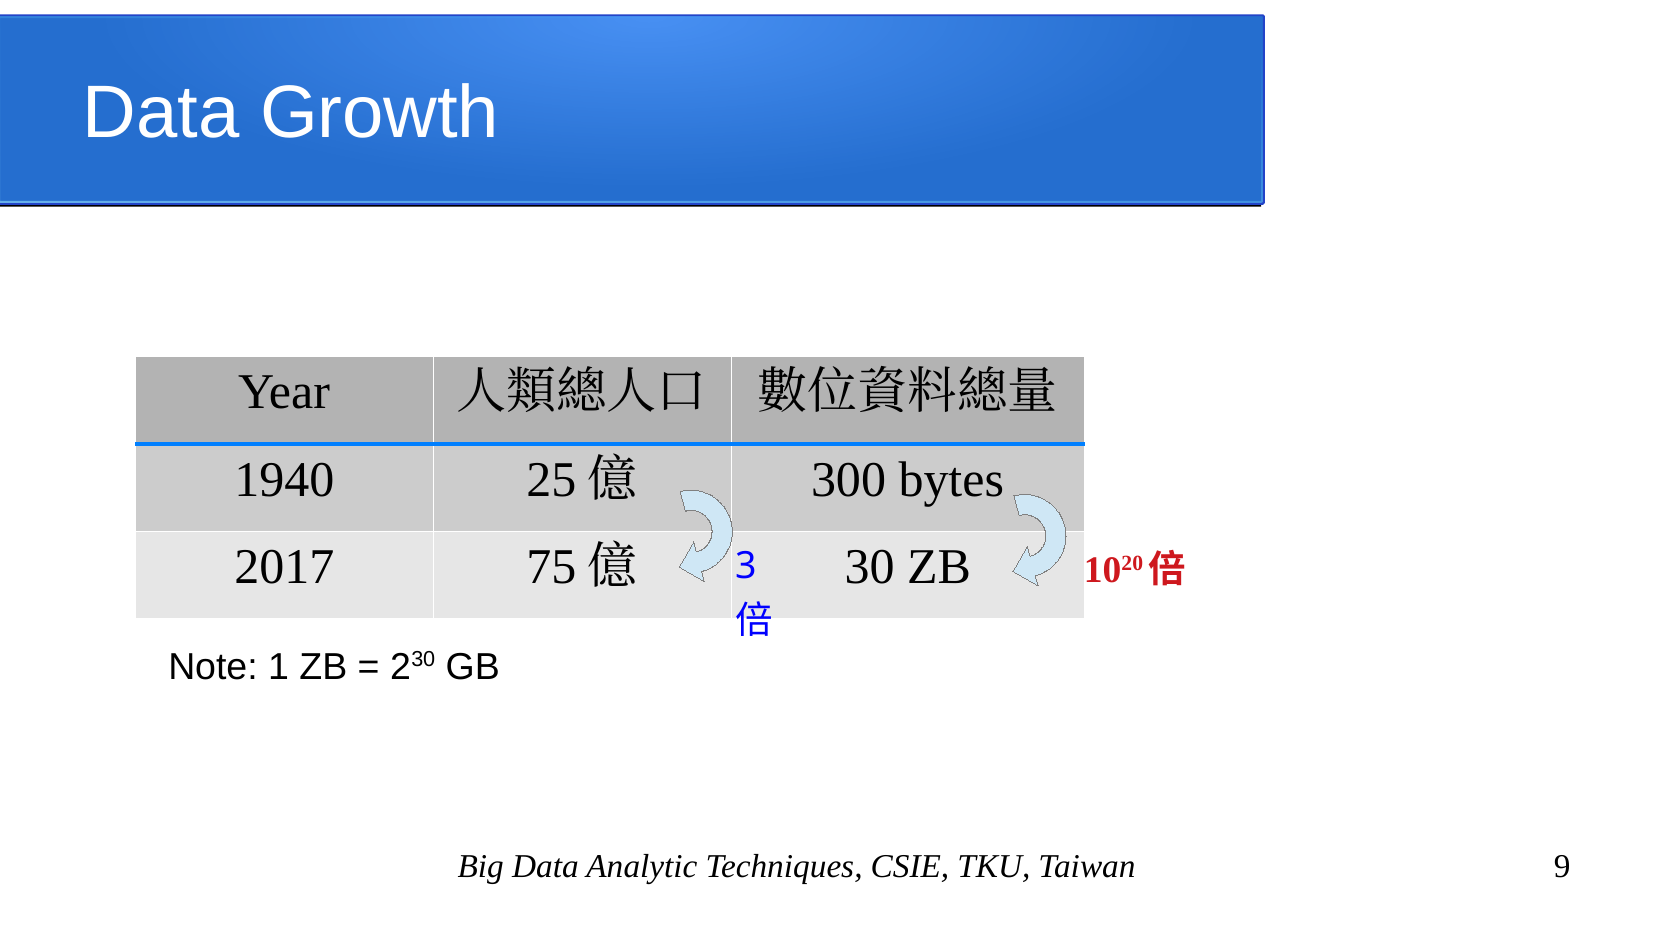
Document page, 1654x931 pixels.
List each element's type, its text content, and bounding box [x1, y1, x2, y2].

table_cell 30 ZB [732, 532, 1068, 618]
table_cell 25億 [434, 446, 731, 531]
table_cell 2017 [136, 532, 433, 618]
table_header 人類總人口 [434, 357, 731, 442]
text_box [679, 490, 733, 582]
table_cell 1940 [136, 446, 433, 531]
text_box 1020倍 [1068, 531, 1205, 630]
title Data Growth [82, 35, 1235, 189]
text_box 3倍 [720, 531, 815, 591]
table_cell 300 bytes [732, 446, 1084, 531]
text_box [1012, 494, 1067, 586]
table_header Year [136, 357, 433, 442]
table_cell 75億 [434, 532, 731, 618]
table_header 數位資料總量 [732, 357, 1084, 442]
text_box Note: 1 ZB = 230 GB [153, 637, 532, 709]
